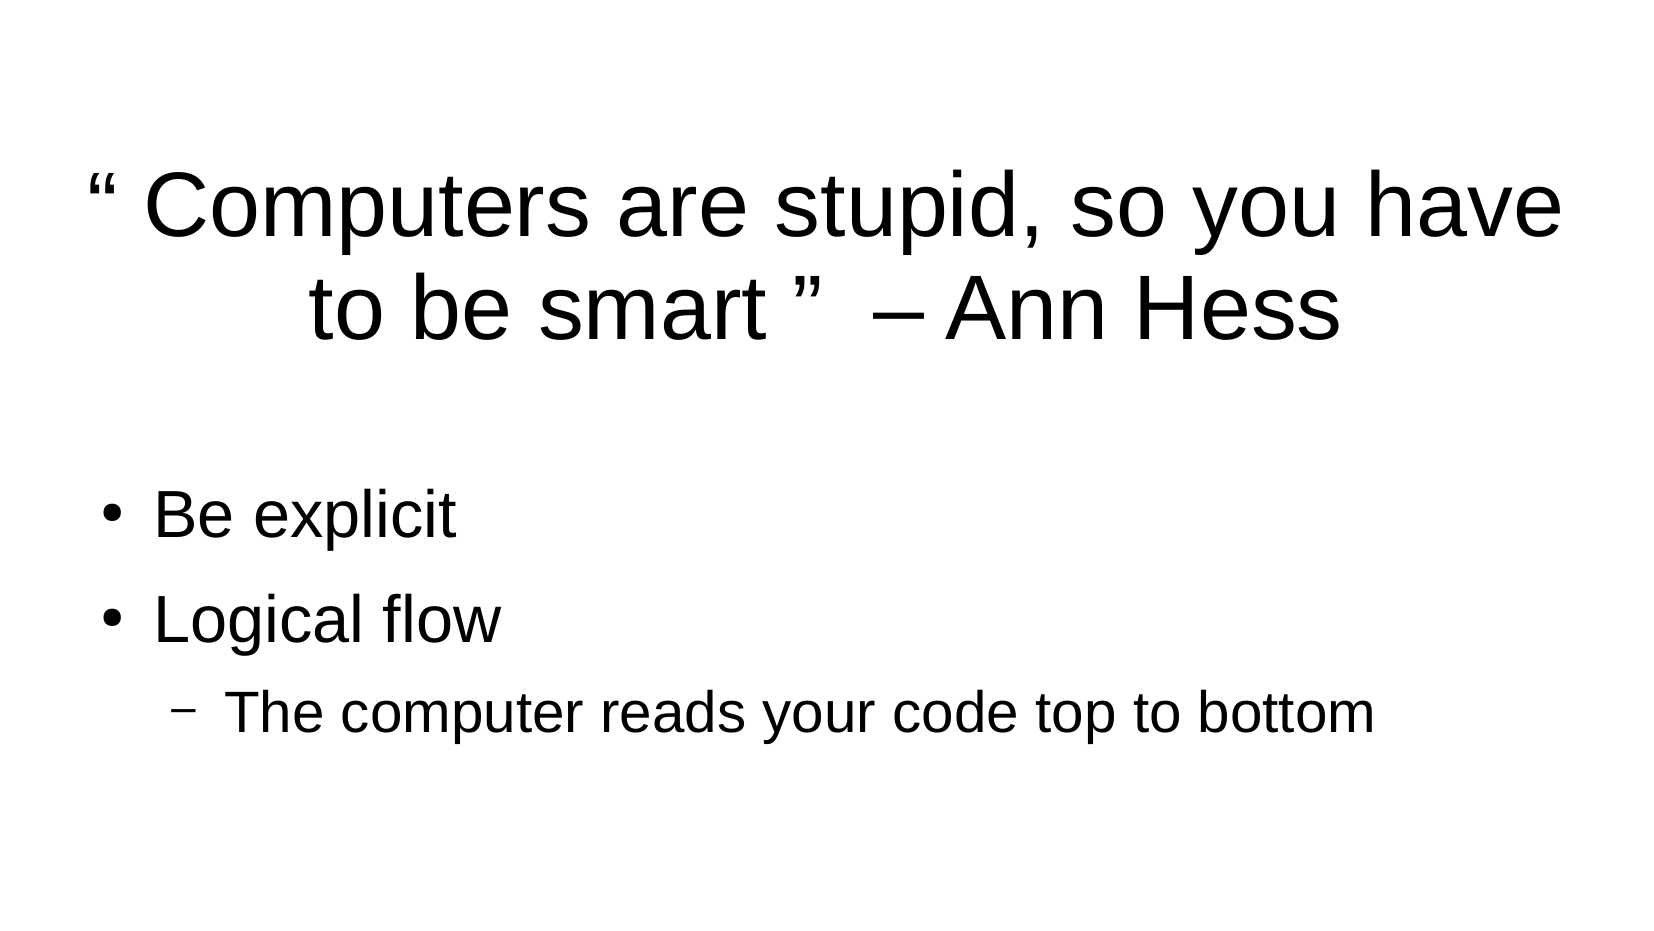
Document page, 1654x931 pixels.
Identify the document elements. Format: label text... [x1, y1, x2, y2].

list Be explicit Logical flow The computer reads your code top to bottom [82, 477, 1571, 808]
title “ Computers are stupid, so you have to be smart ” – Ann Hess [82, 153, 1571, 359]
